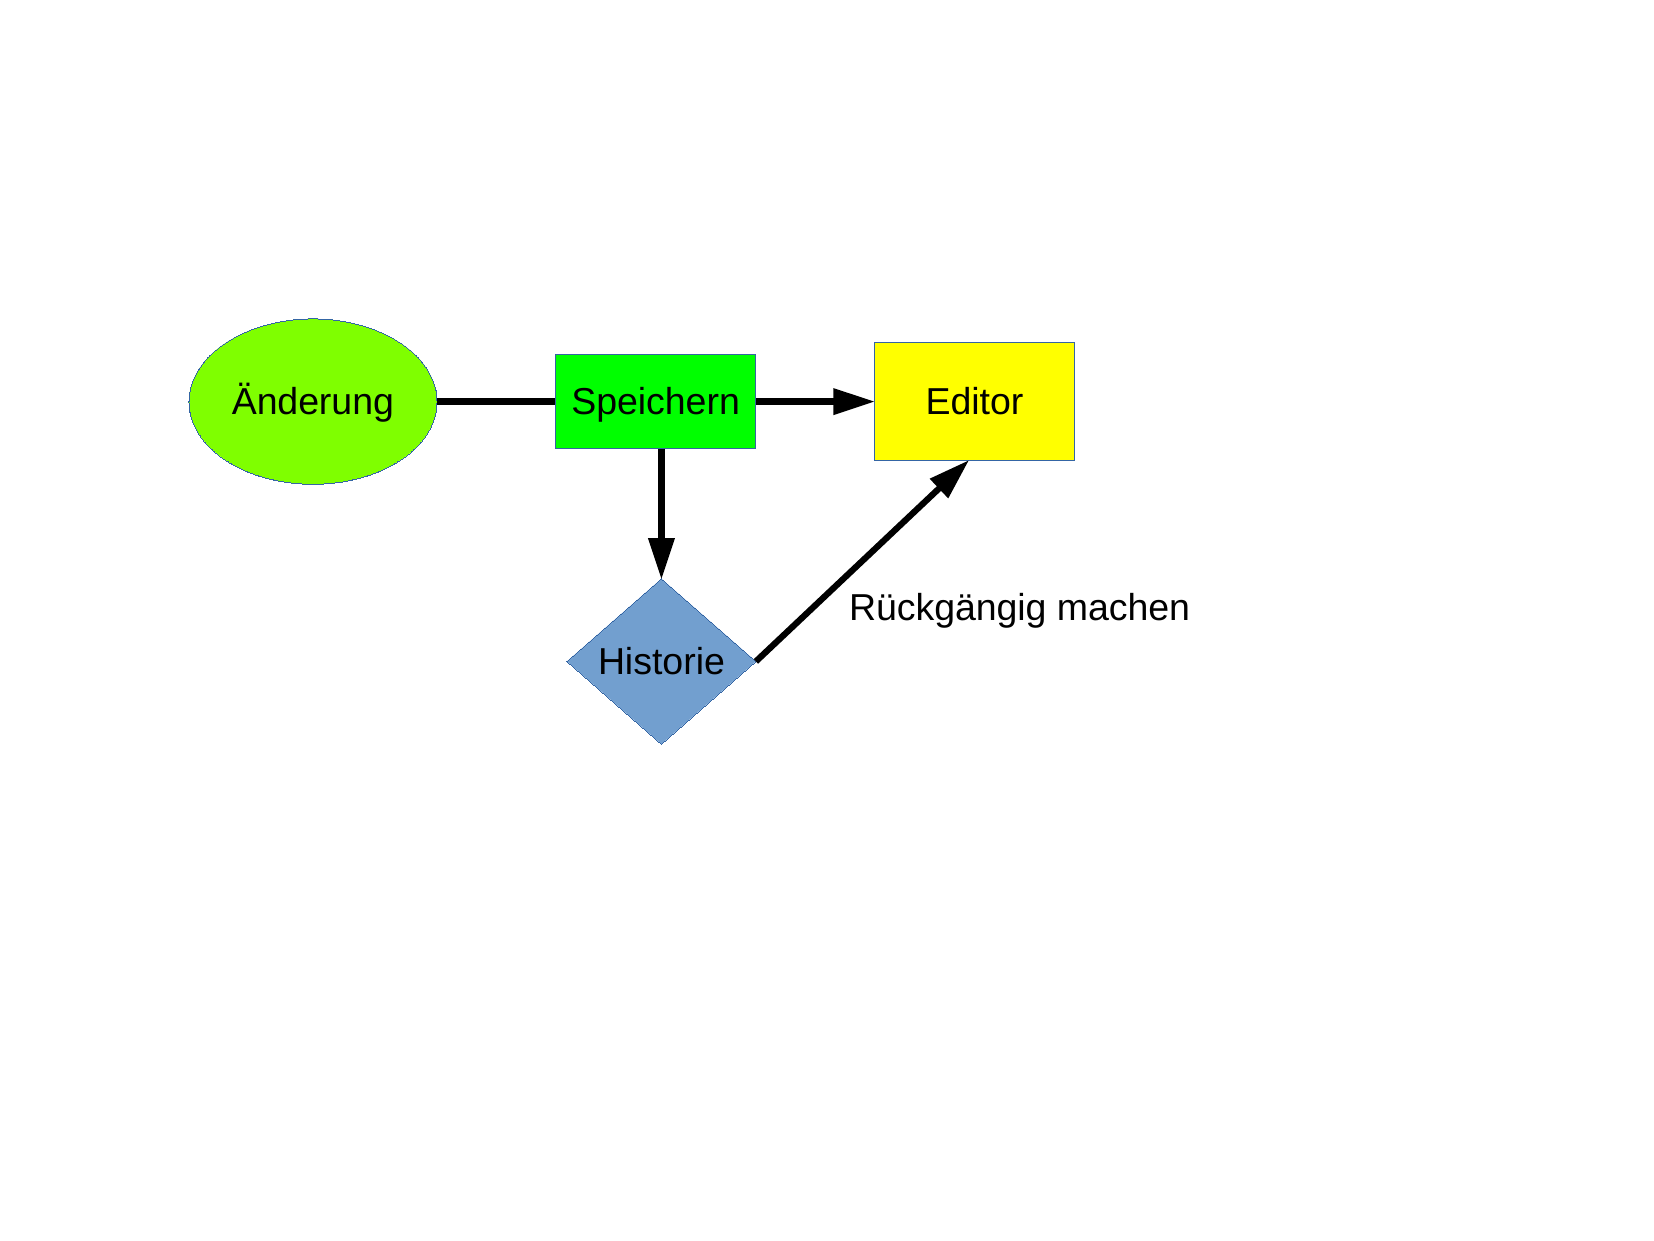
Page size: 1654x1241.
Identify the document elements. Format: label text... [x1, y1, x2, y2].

text_box Rückgängig machen [834, 578, 1205, 636]
text_box Speichern [555, 354, 756, 449]
text_box Historie [566, 579, 756, 745]
text_box Editor [874, 342, 1075, 461]
text_box Änderung [188, 318, 437, 485]
